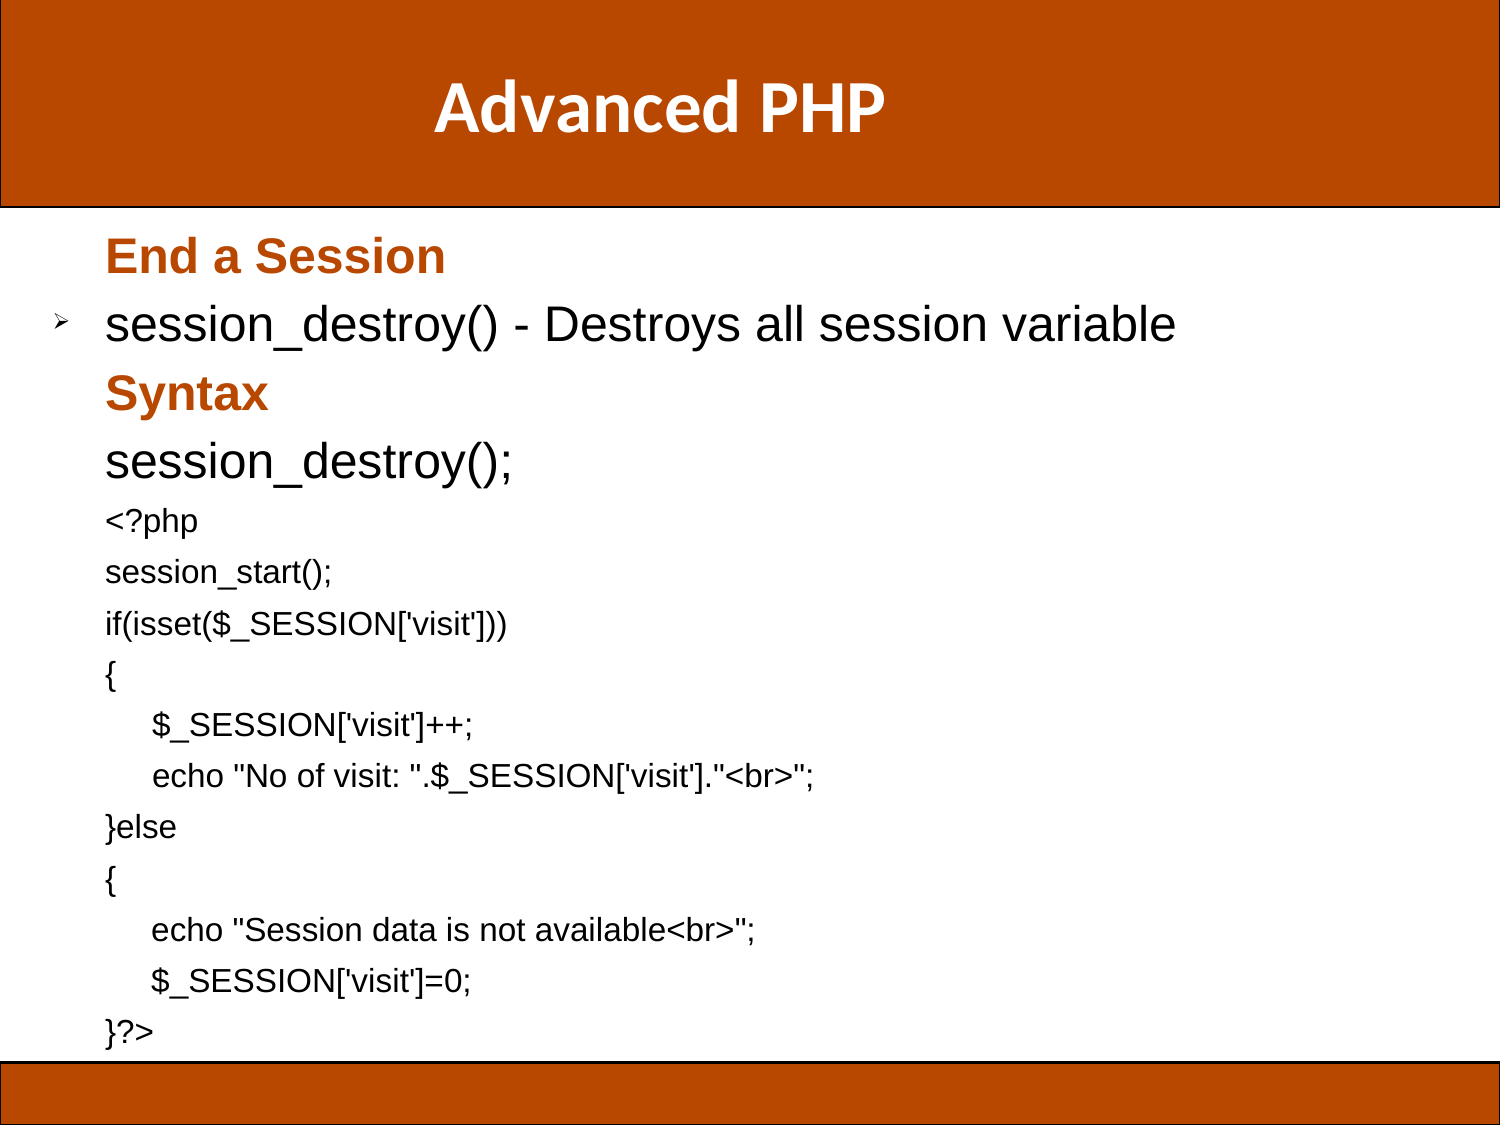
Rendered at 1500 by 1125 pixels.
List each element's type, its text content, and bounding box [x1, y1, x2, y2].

text_box Advanced PHP [202, 67, 1119, 155]
list End a Session session_destroy() - Destroys all session variable Syntax session_destroy(); <?php session_start(); if(isset($_SESSION['visit'])) { $_SESSION['visit']++; echo "No of visit: ".$_SESSION['visit']."<br>"; }else { echo "Session data is not available<br>"; $_SESSION['visit']=0; }?> [0, 159, 1382, 1125]
